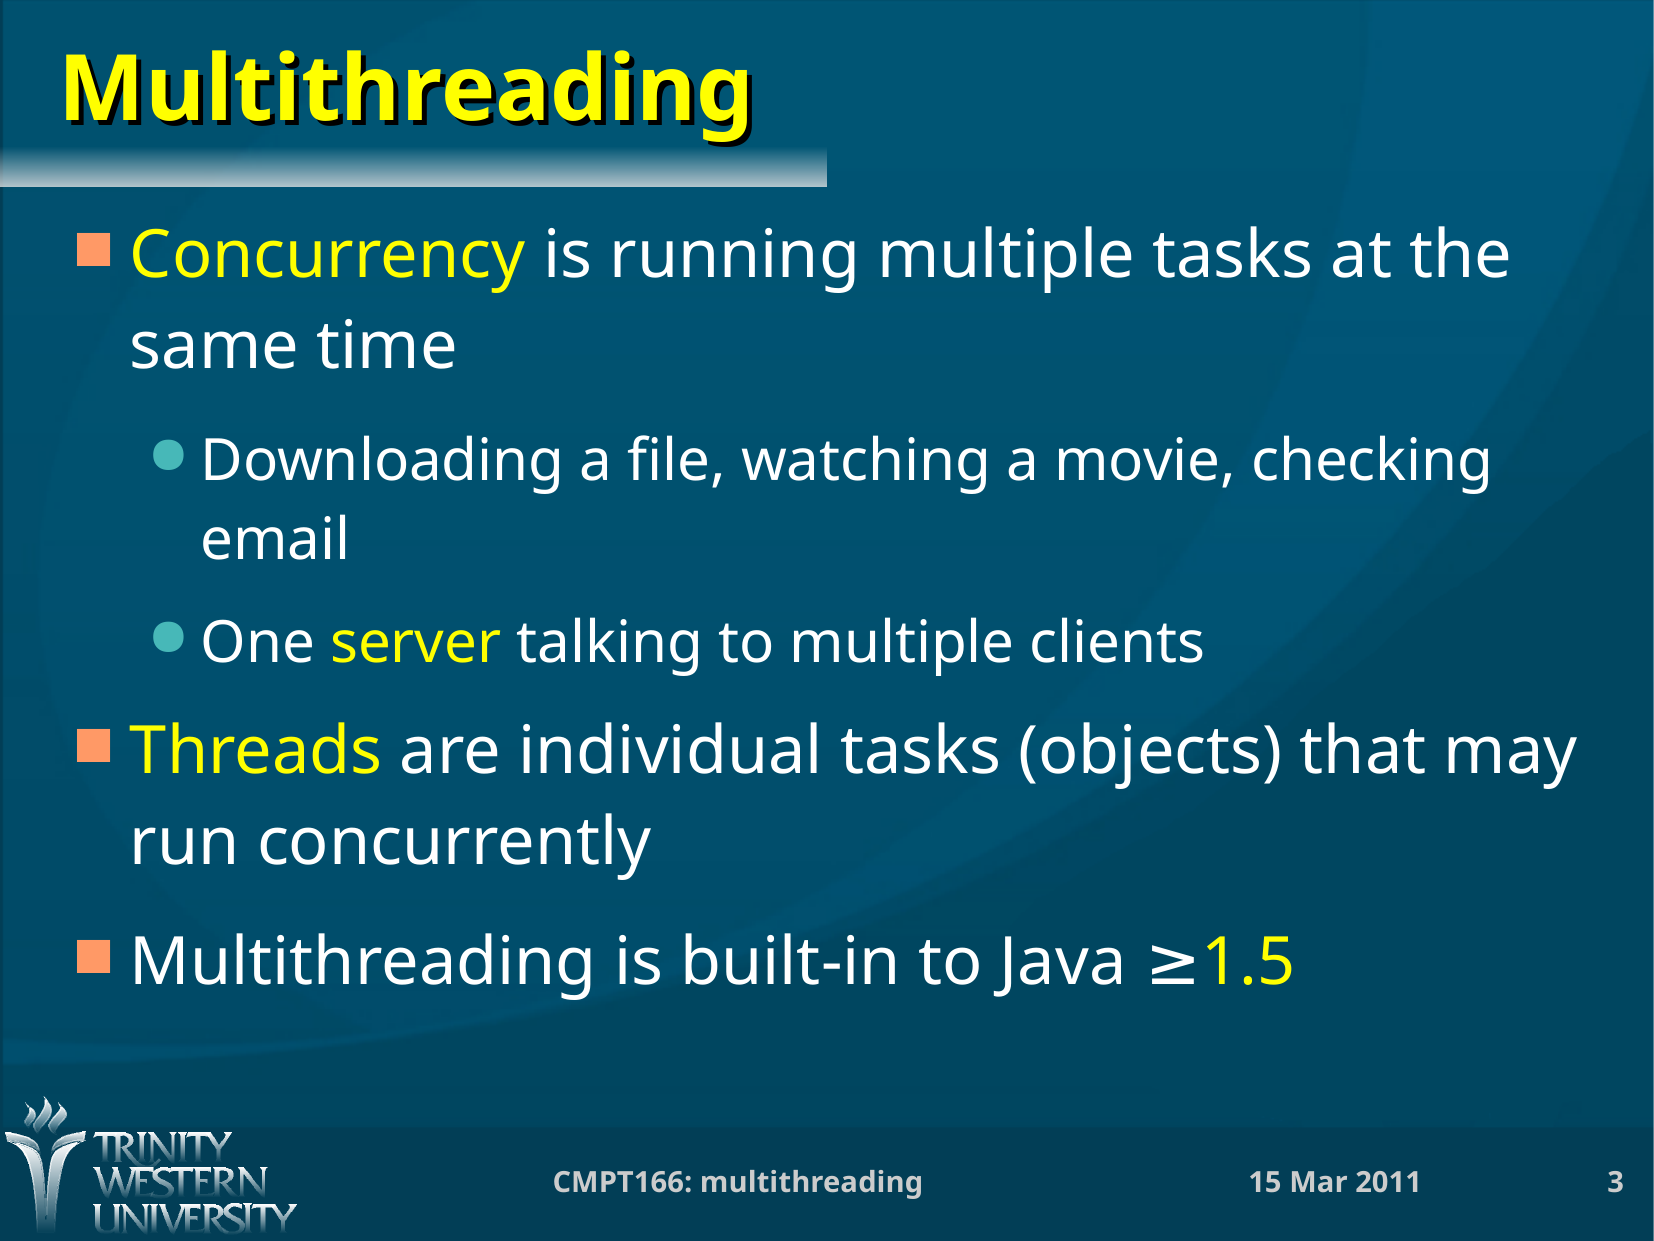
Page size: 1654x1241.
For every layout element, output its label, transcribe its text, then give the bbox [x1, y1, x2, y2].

title Multithreading [59, 19, 1595, 148]
list Concurrency is running multiple tasks at the same time Downloading a file, watching a movie, checking email One server talking to multiple clients Threads are individual tasks (objects) that may run concurrently Multithreading is built-in to Java ≥1.5 [59, 206, 1625, 1026]
picture [38, 1227, 54, 1232]
